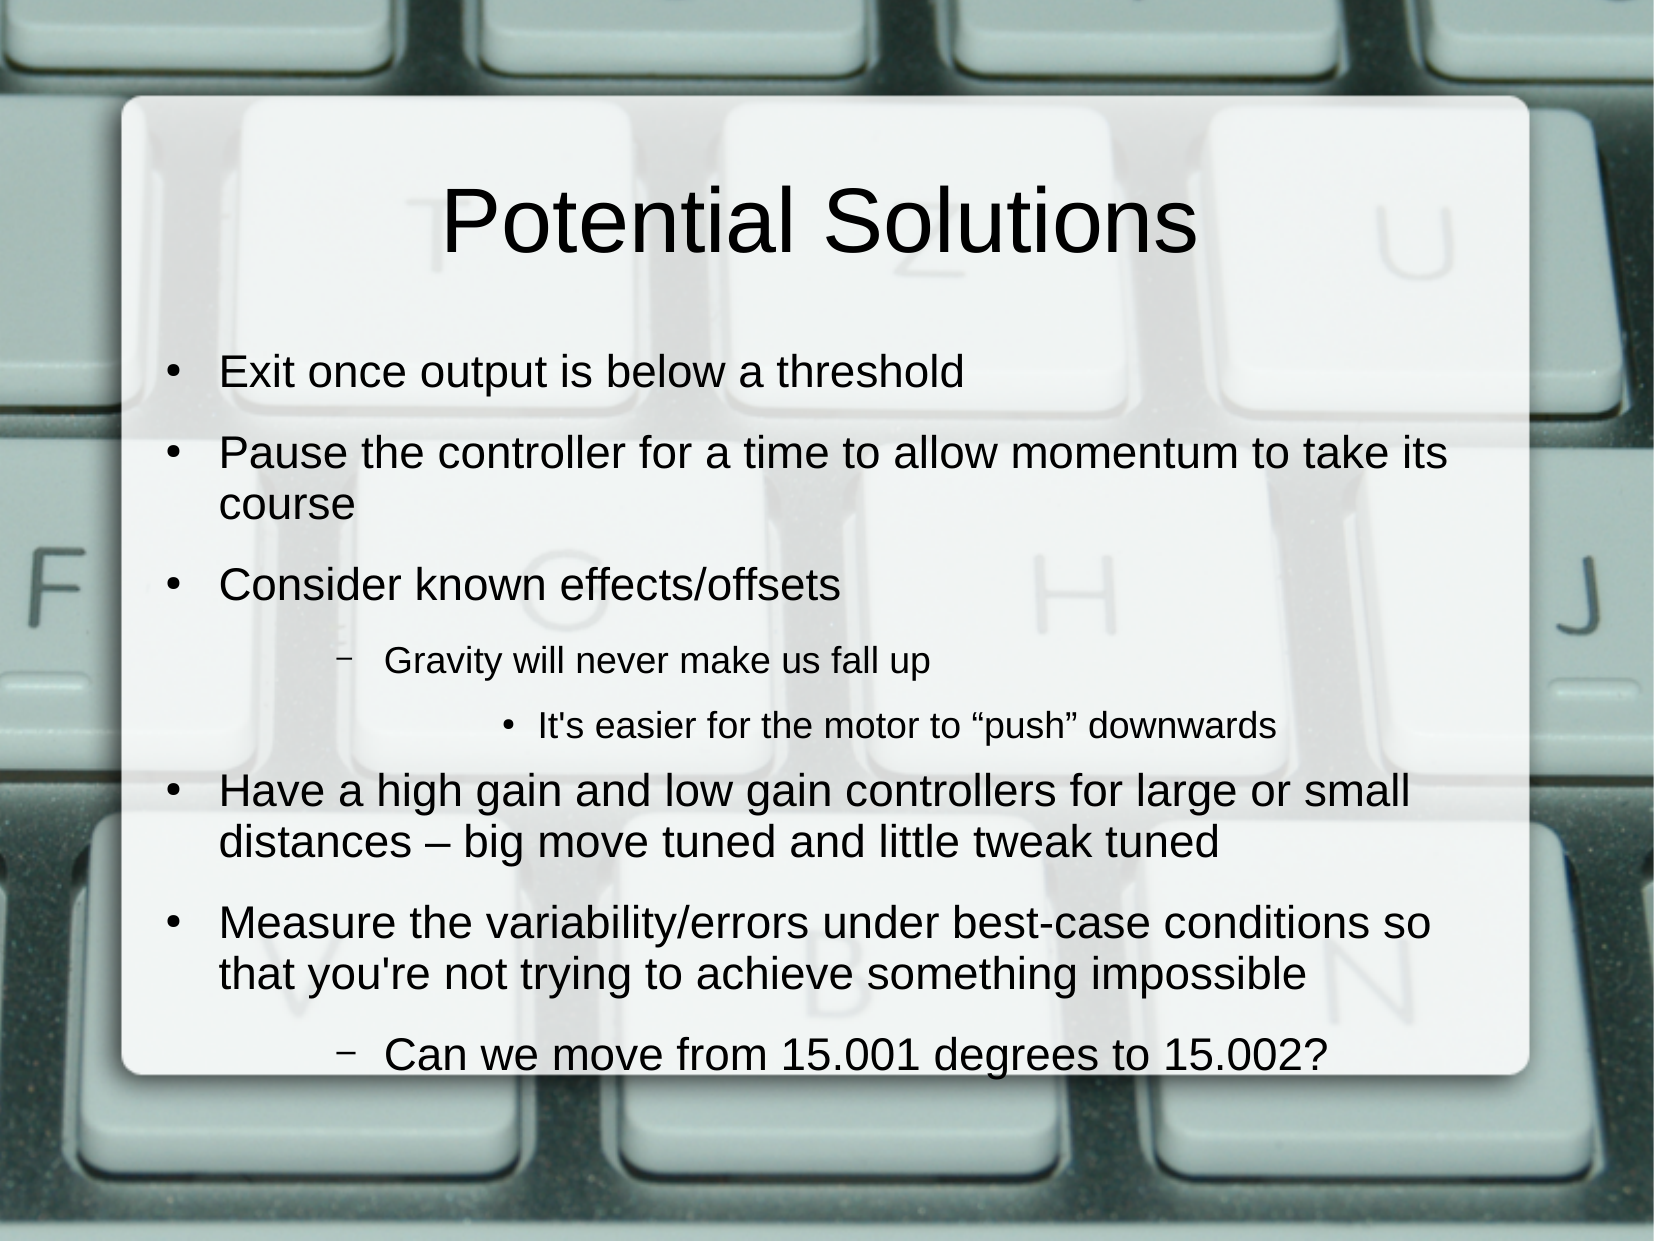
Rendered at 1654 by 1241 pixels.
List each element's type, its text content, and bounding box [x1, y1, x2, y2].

title Potential Solutions [135, 117, 1506, 325]
list Exit once output is below a threshold Pause the controller for a time to allow momentum to take its course Consider known effects/offsets Gravity will never make us fall up It's easier for the motor to “push” downwards Have a high gain and low gain controllers for large or small distances – big move tuned and little tweak tuned Measure the variability/errors under best-case conditions so that you're not trying to achieve something impossible Can we move from 15.001 degrees to 15.002? [147, 345, 1506, 1087]
picture [0, 0, 1654, 1241]
